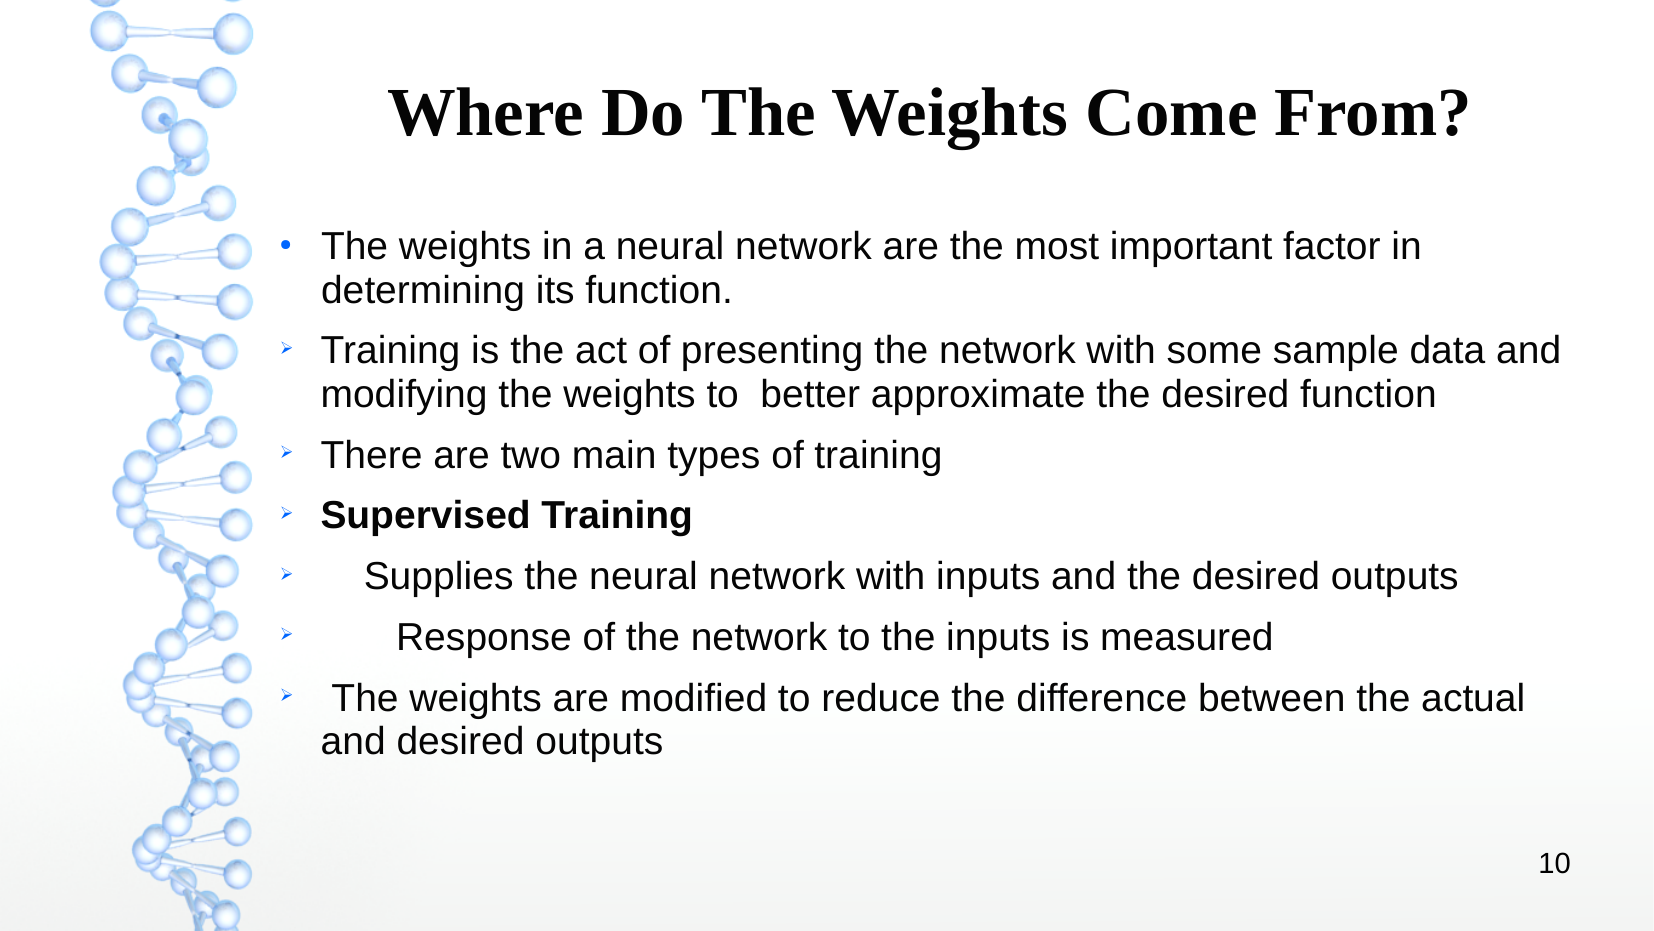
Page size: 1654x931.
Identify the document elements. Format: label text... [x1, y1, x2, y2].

picture [0, 0, 1654, 931]
list The weights in a neural network are the most important factor in determining its function. Training is the act of presenting the network with some sample data and modifying the weights to better approximate the desired function There are two main types of training Supervised Training Supplies the neural network with inputs and the desired outputs Response of the network to the inputs is measured The weights are modified to reduce the difference between the actual and desired outputs [265, 224, 1595, 764]
title Where Do The Weights Come From? [265, 35, 1595, 189]
